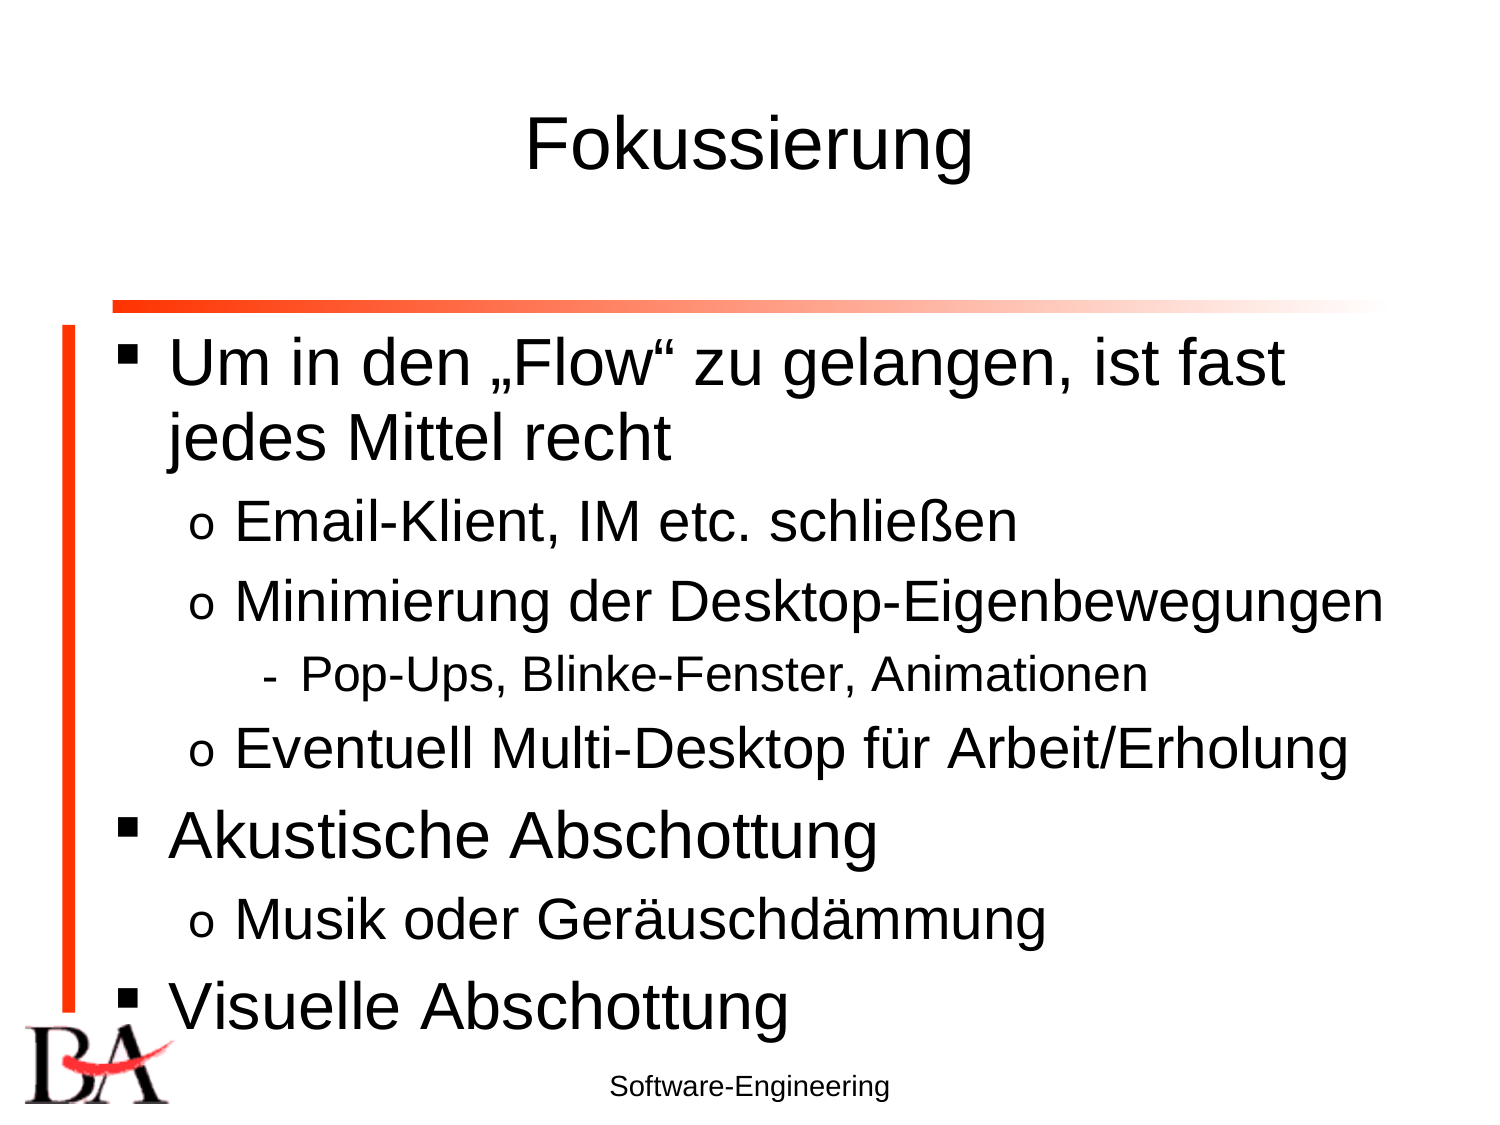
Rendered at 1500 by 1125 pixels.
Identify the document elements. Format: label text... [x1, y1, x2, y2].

picture [24, 1024, 175, 1104]
list Um in den „Flow“ zu gelangen, ist fast jedes Mittel recht Email-Klient, IM etc. schließen Minimierung der Desktop-Eigenbewegungen Pop-Ups, Blinke-Fenster, Animationen Eventuell Multi-Desktop für Arbeit/Erholung Akustische Abschottung Musik oder Geräuschdämmung Visuelle Abschottung [112, 324, 1388, 1043]
title Fokussierung [112, 28, 1388, 259]
